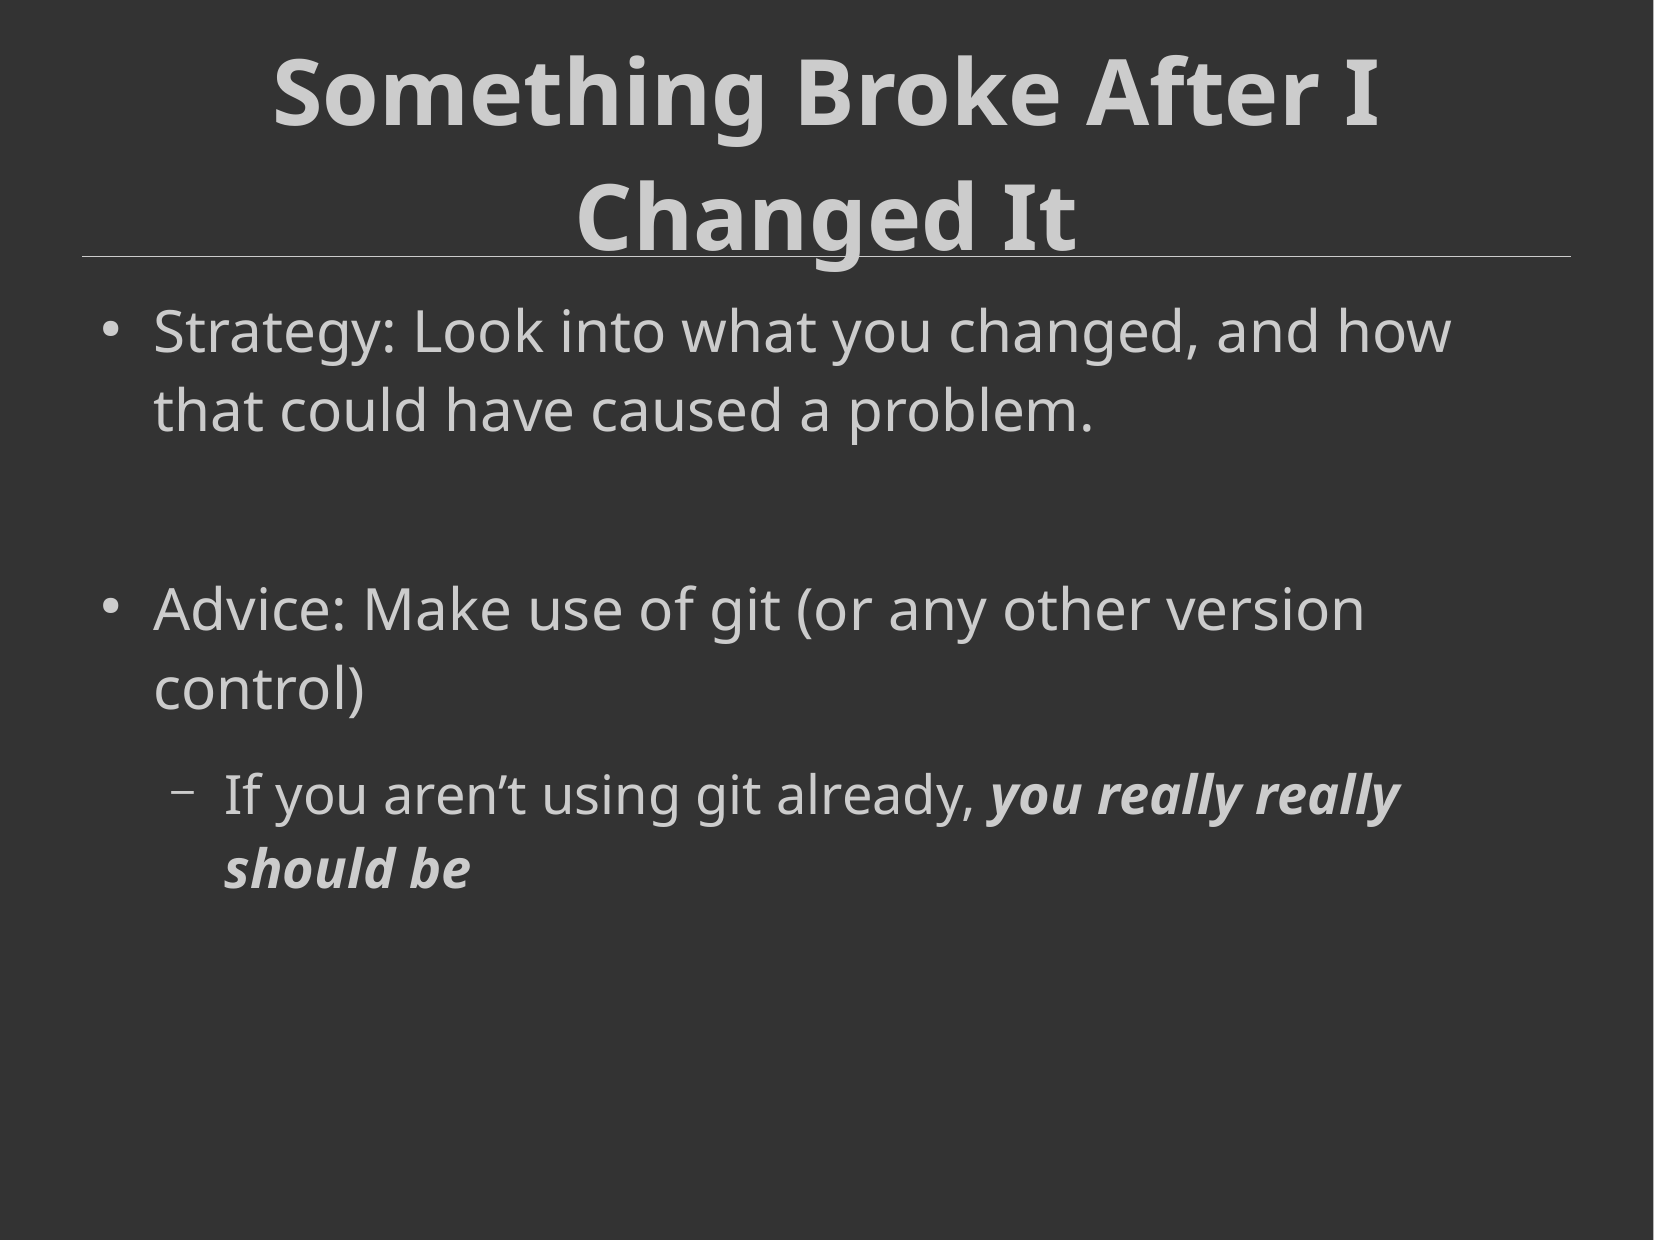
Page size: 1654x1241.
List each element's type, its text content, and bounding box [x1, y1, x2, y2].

list Strategy: Look into what you changed, and how that could have caused a problem. Advice: Make use of git (or any other version control) If you aren’t using git already, you really really should be [82, 290, 1571, 1010]
title Something Broke After I Changed It [82, 49, 1571, 257]
